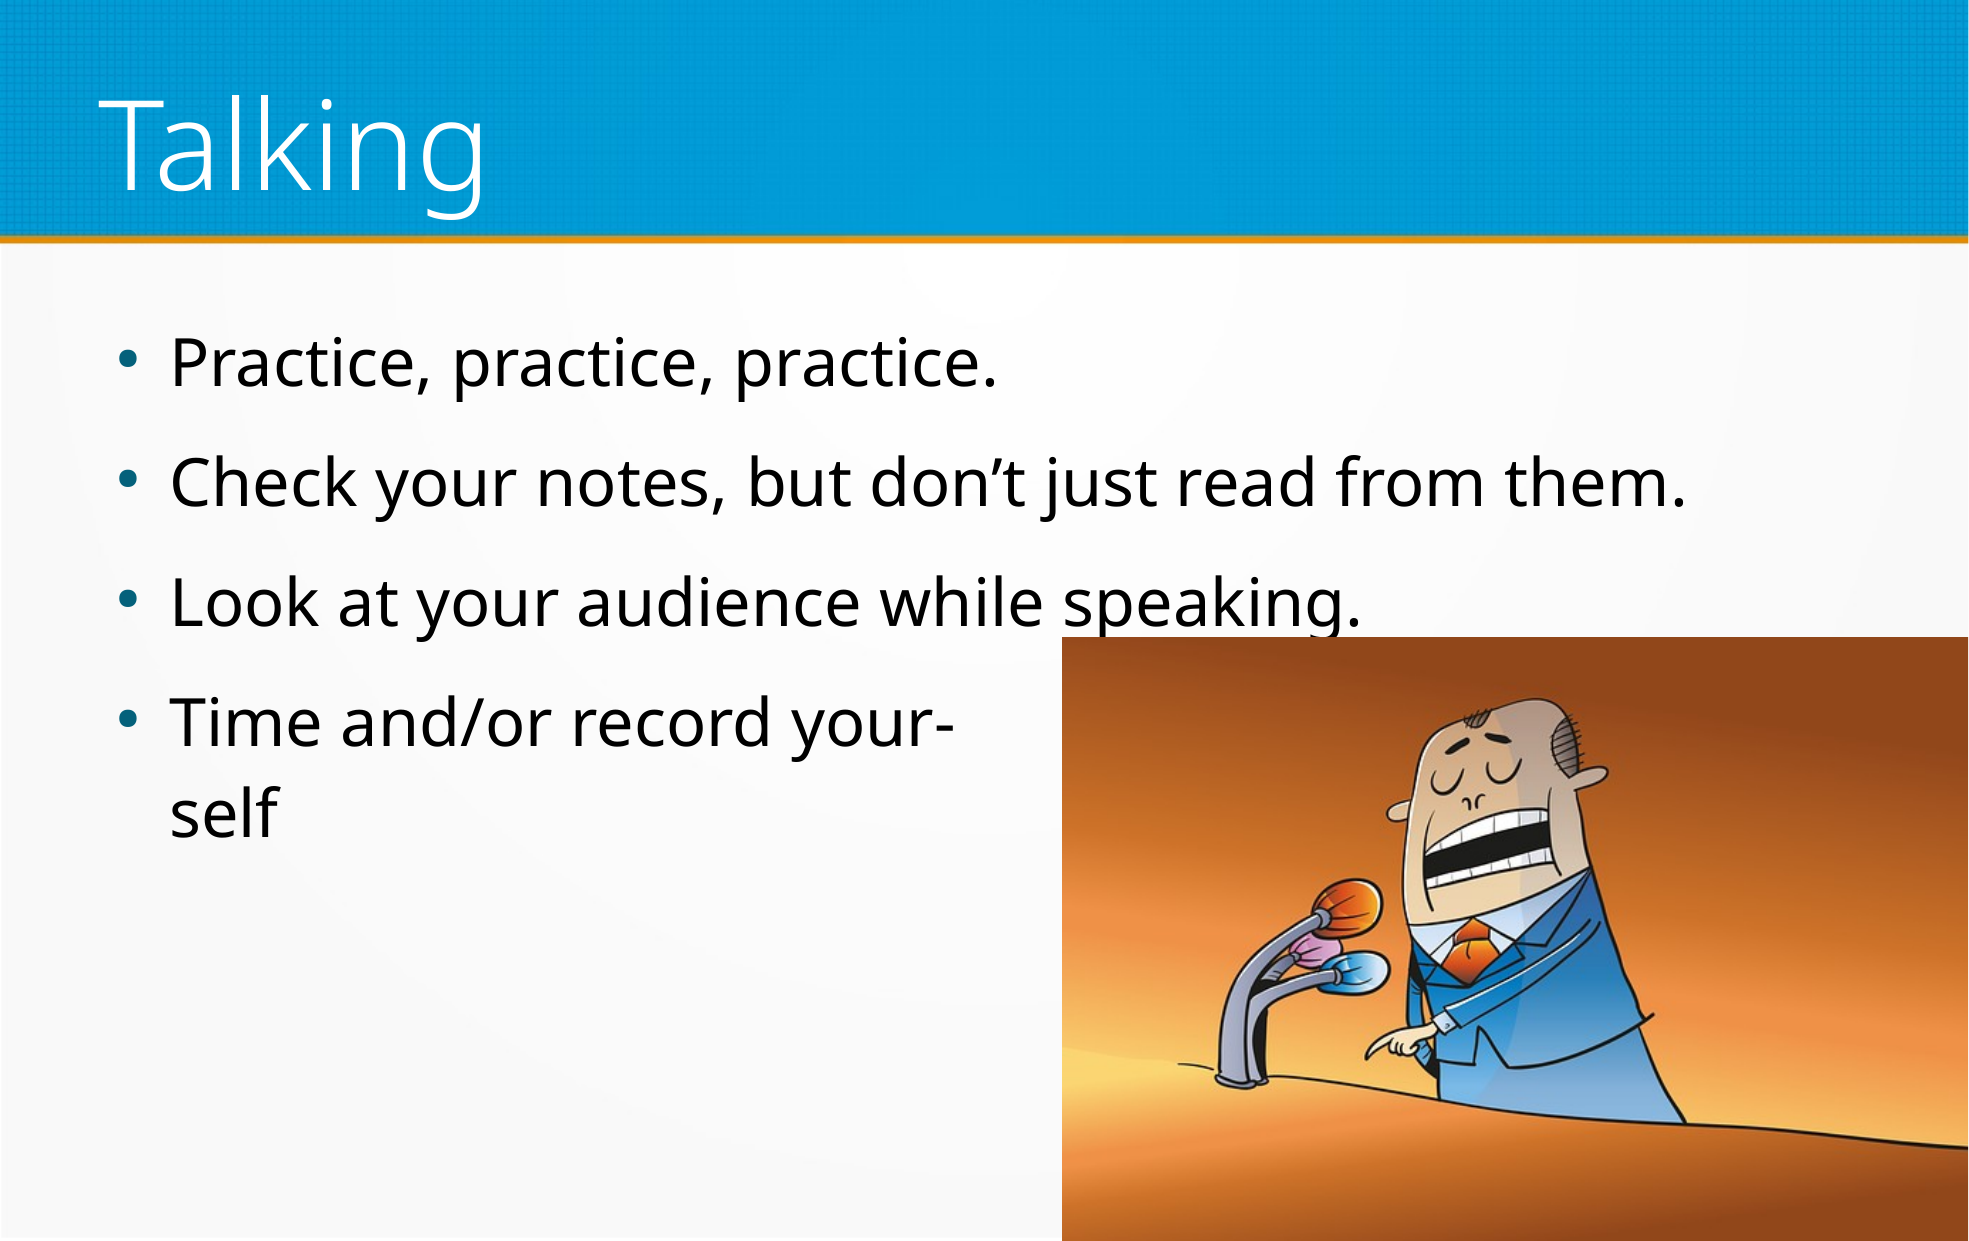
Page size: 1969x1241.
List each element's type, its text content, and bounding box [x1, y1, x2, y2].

list Practice, practice, practice. Check your notes, but don’t just read from them. Look at your audience while speaking. Time and/or record your- self [98, 315, 1861, 1081]
title Talking [98, 19, 1870, 227]
picture [0, 233, 1969, 1241]
